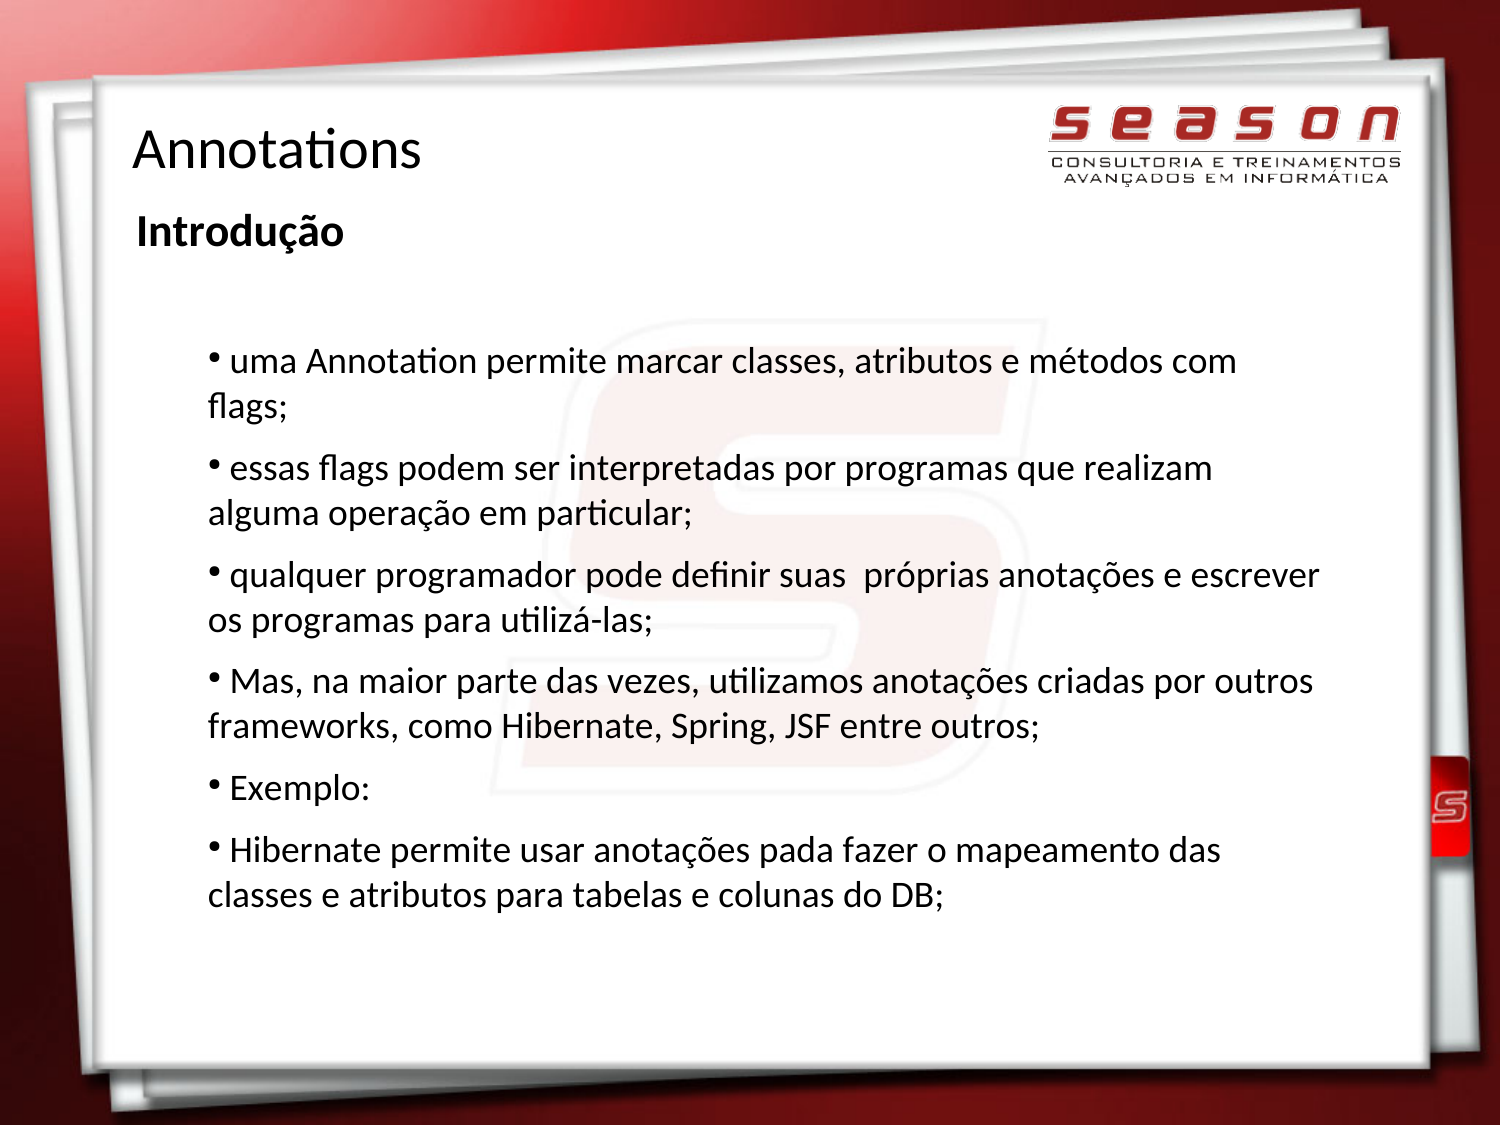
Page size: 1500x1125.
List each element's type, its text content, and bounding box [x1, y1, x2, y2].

text_box Introdução [119, 200, 1240, 256]
text_box uma Annotation permite marcar classes, atributos e métodos com flags; essas flags podem ser interpretadas por programas que realizam alguma operação em particular; qualquer programador pode definir suas próprias anotações e escrever os programas para utilizá-las; Mas, na maior parte das vezes, utilizamos anotações criadas por outros frameworks, como Hibernate, Spring, JSF entre outros; Exemplo: Hibernate permite usar anotações pada fazer o mapeamento das classes e atributos para tabelas e colunas do DB; [207, 291, 1328, 960]
title Annotations [118, 33, 1394, 257]
picture [0, 0, 1500, 1125]
